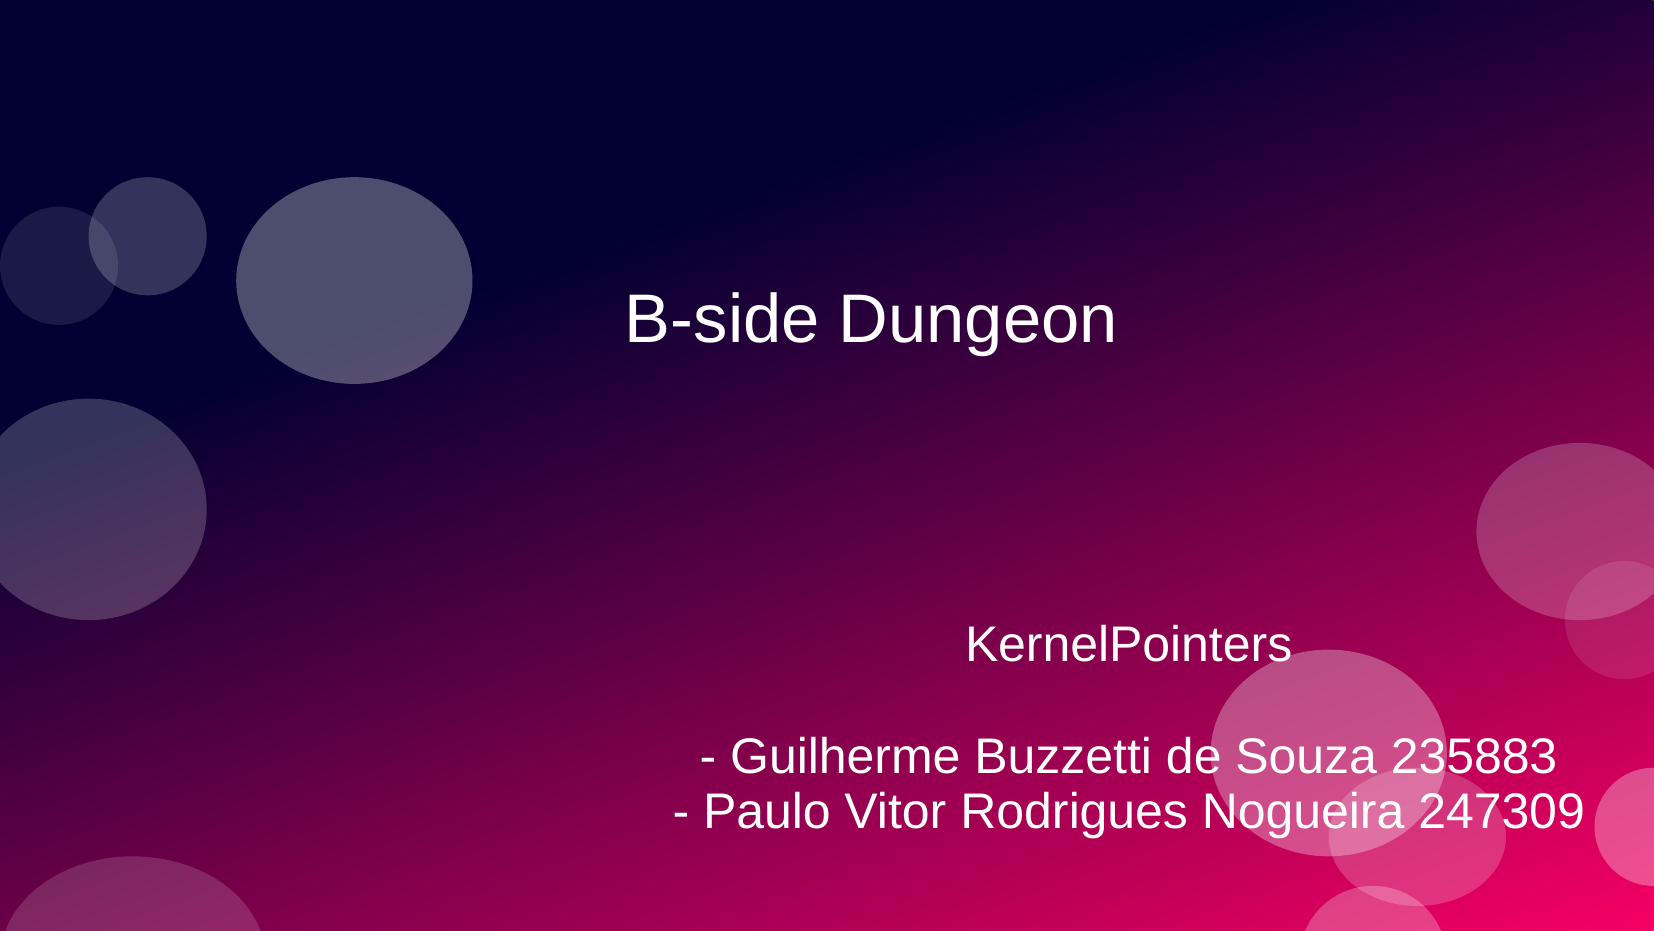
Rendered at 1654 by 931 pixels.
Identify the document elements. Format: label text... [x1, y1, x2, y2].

subtitle KernelPointers - Guilherme Buzzetti de Souza 235883 - Paulo Vitor Rodrigues Nogueira 247309 [493, 337, 1654, 931]
title B-side Dungeon [150, 187, 1654, 451]
